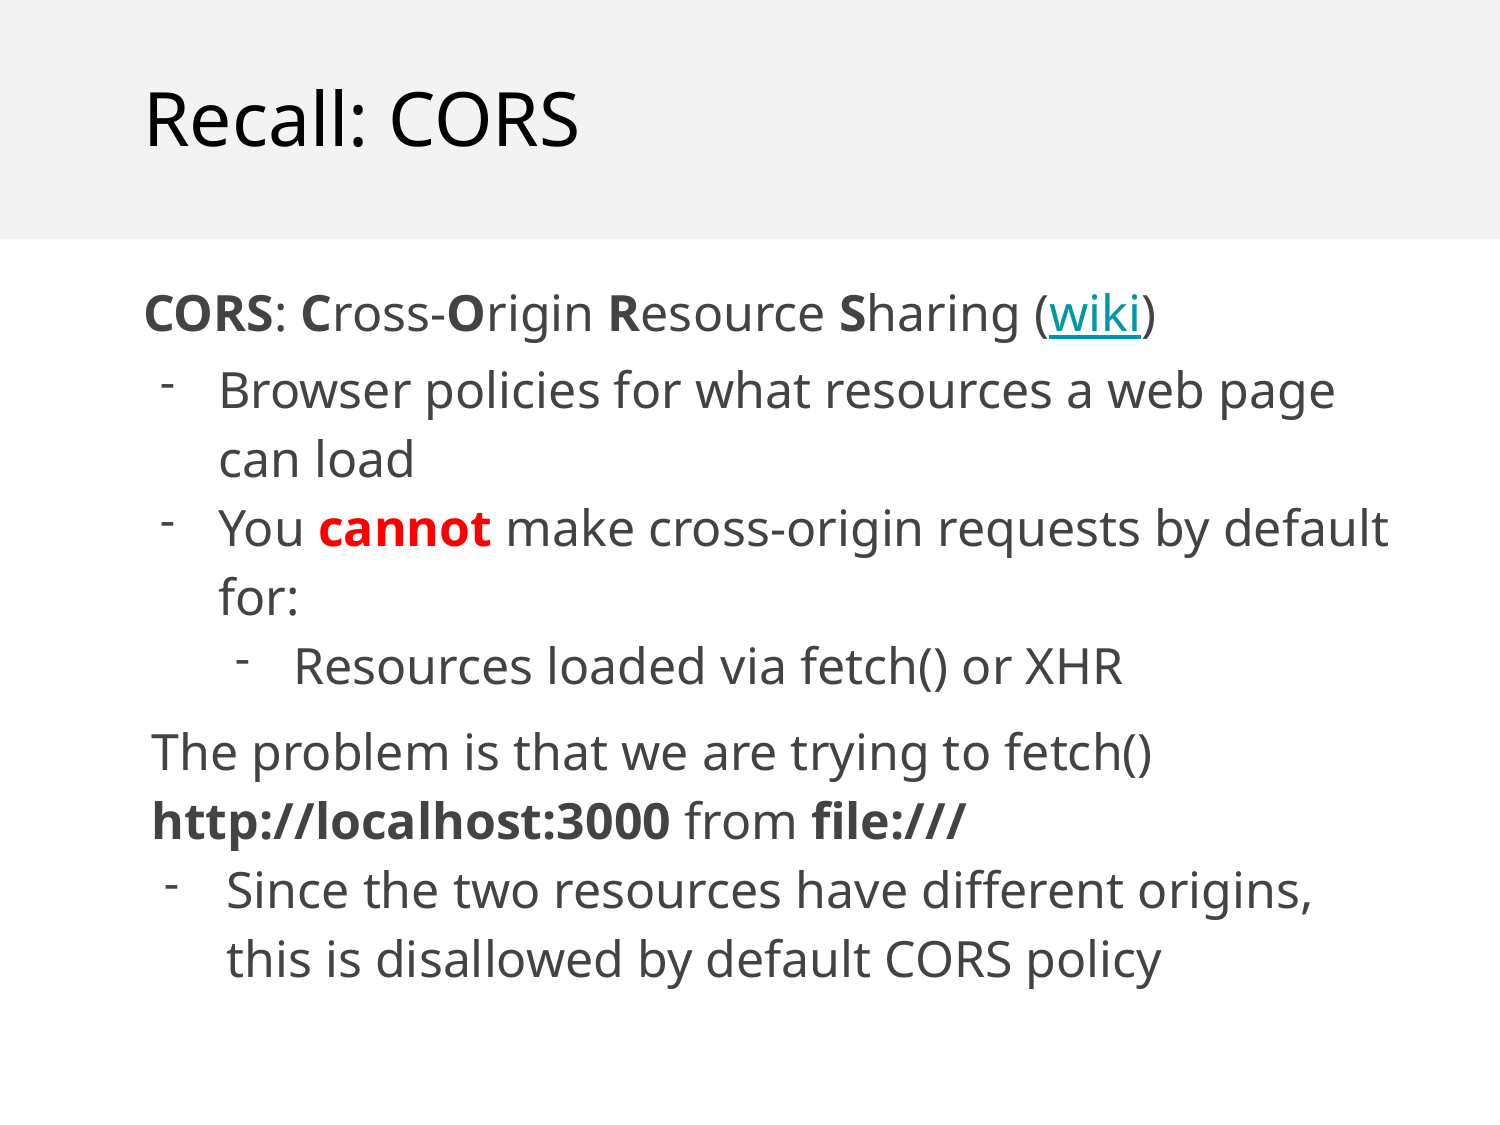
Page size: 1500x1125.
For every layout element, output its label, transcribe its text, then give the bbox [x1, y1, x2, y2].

title Recall: CORS [128, 56, 1372, 183]
list CORS: Cross-Origin Resource Sharing (wiki) Browser policies for what resources a web page can load You cannot make cross-origin requests by default for: Resources loaded via fetch() or XHR [128, 255, 1410, 1004]
text_box The problem is that we are trying to fetch() http://localhost:3000 from file:/// Since the two resources have different origins, this is disallowed by default CORS policy [136, 696, 1418, 1105]
